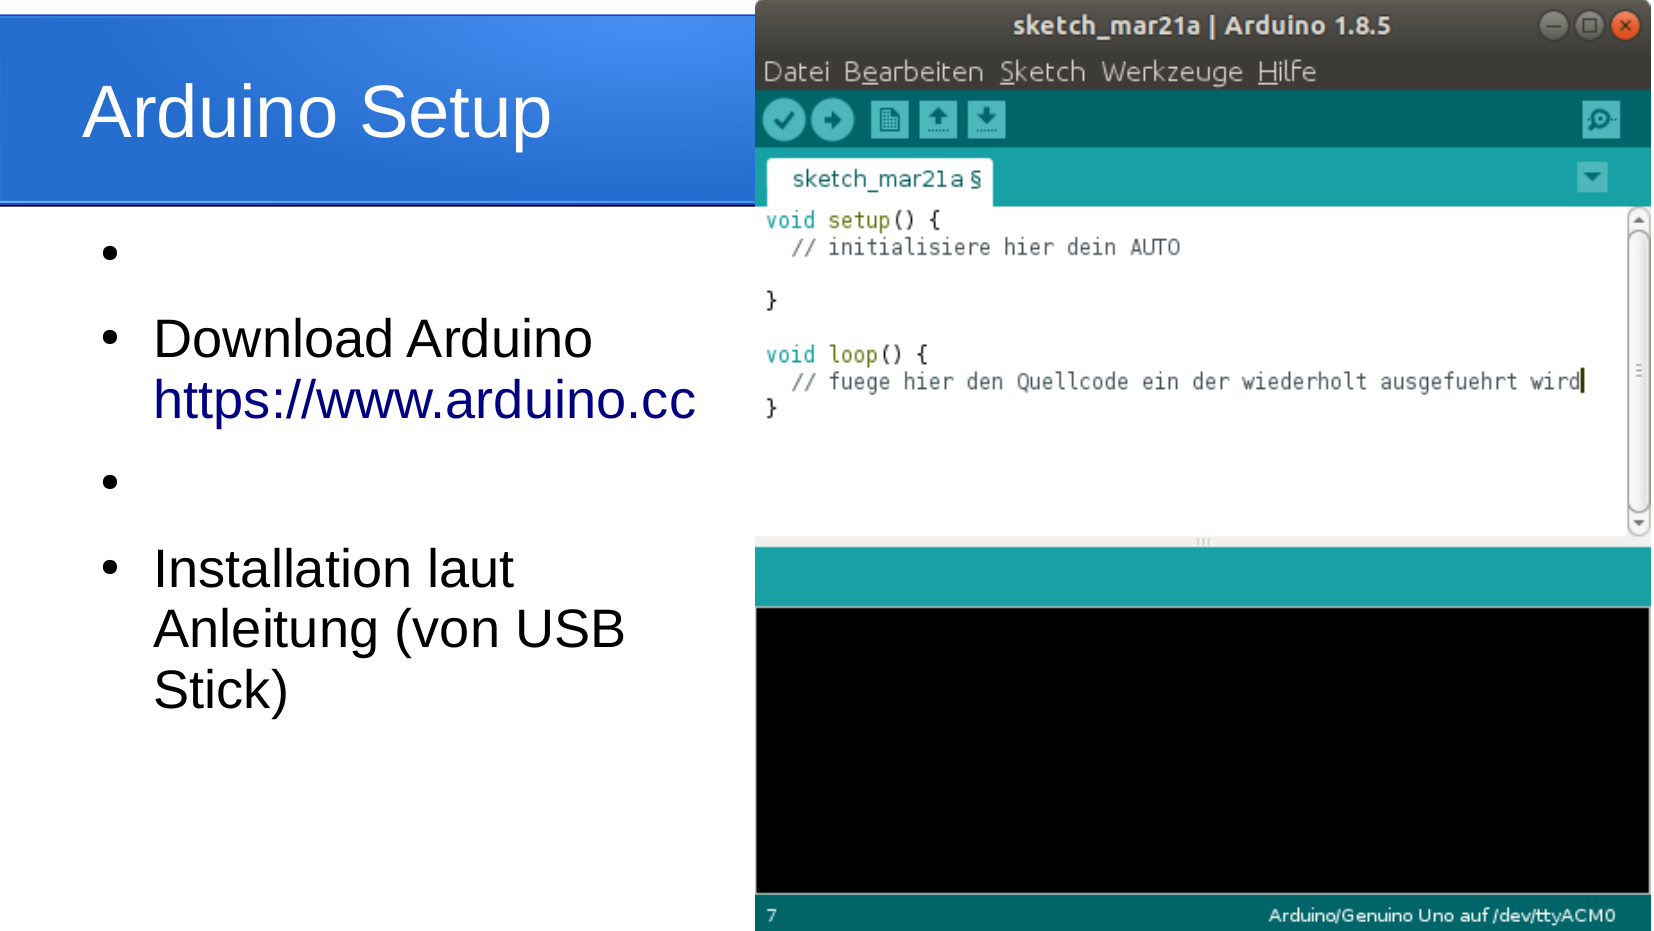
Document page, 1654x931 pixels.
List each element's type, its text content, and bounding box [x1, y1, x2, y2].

list Download Arduino https://www.arduino.cc Installation laut Anleitung (von USB Stick) [82, 224, 733, 863]
title Arduino Setup [82, 35, 755, 189]
picture [755, 0, 1651, 931]
